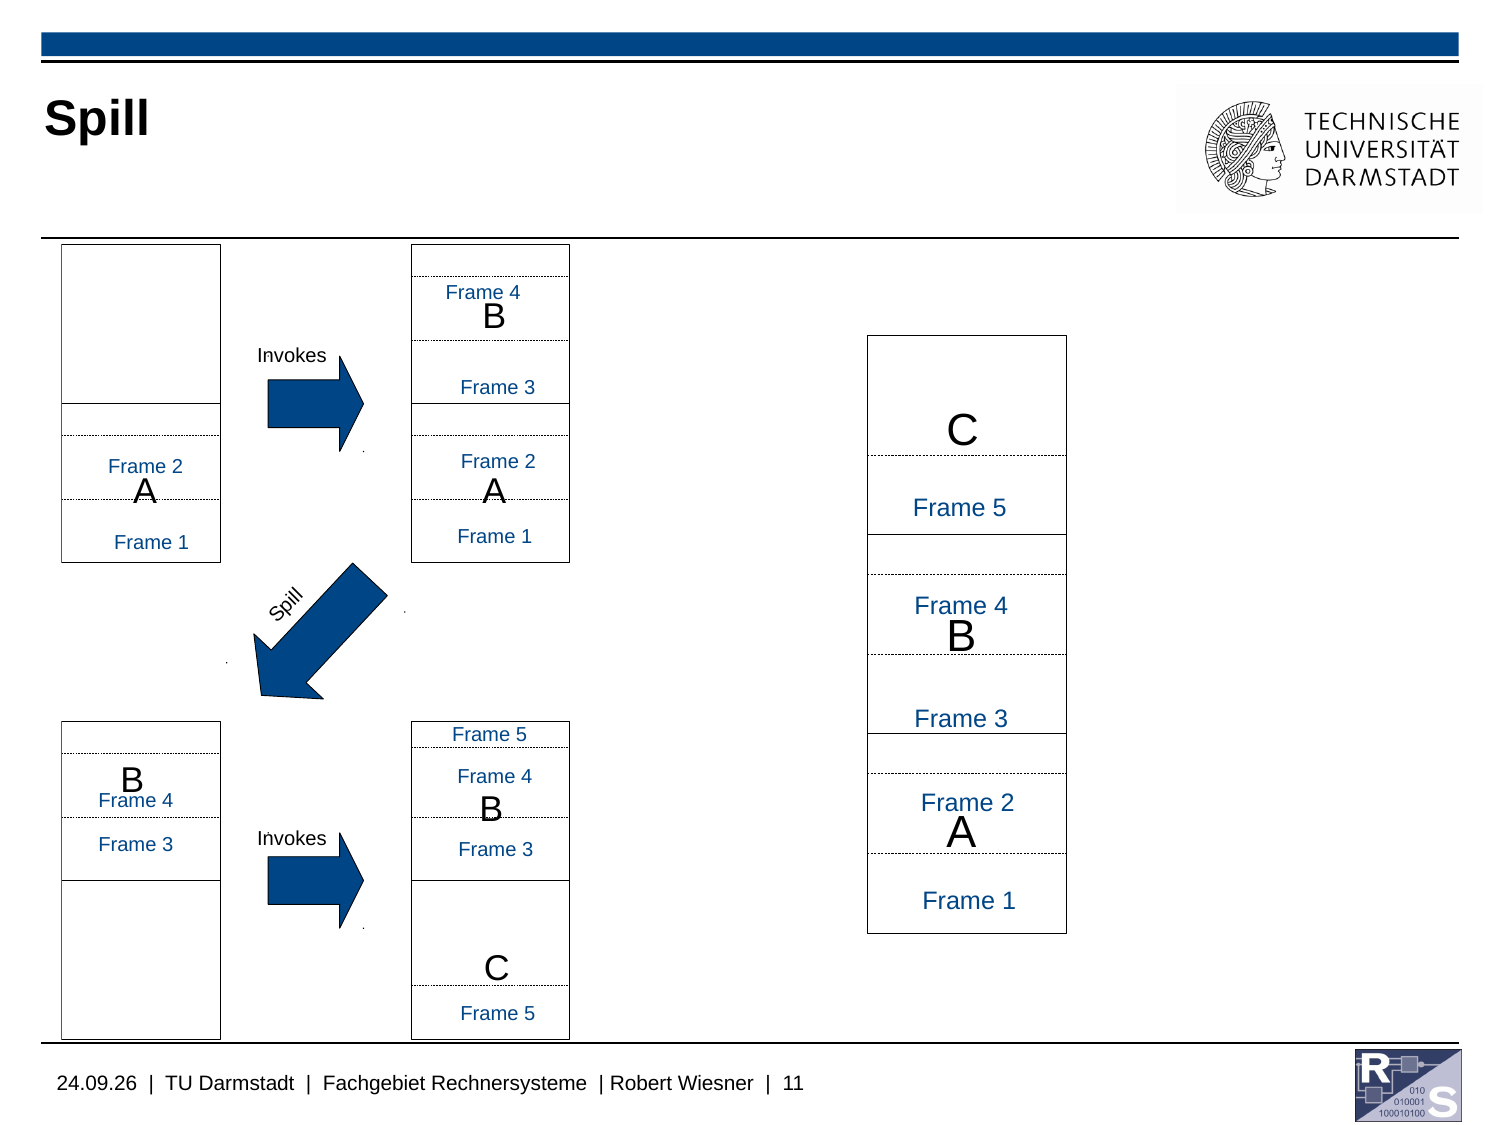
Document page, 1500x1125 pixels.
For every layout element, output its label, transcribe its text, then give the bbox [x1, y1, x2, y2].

picture [826, 295, 1500, 1125]
picture [29, 212, 698, 1125]
title Spill [44, 42, 1135, 193]
